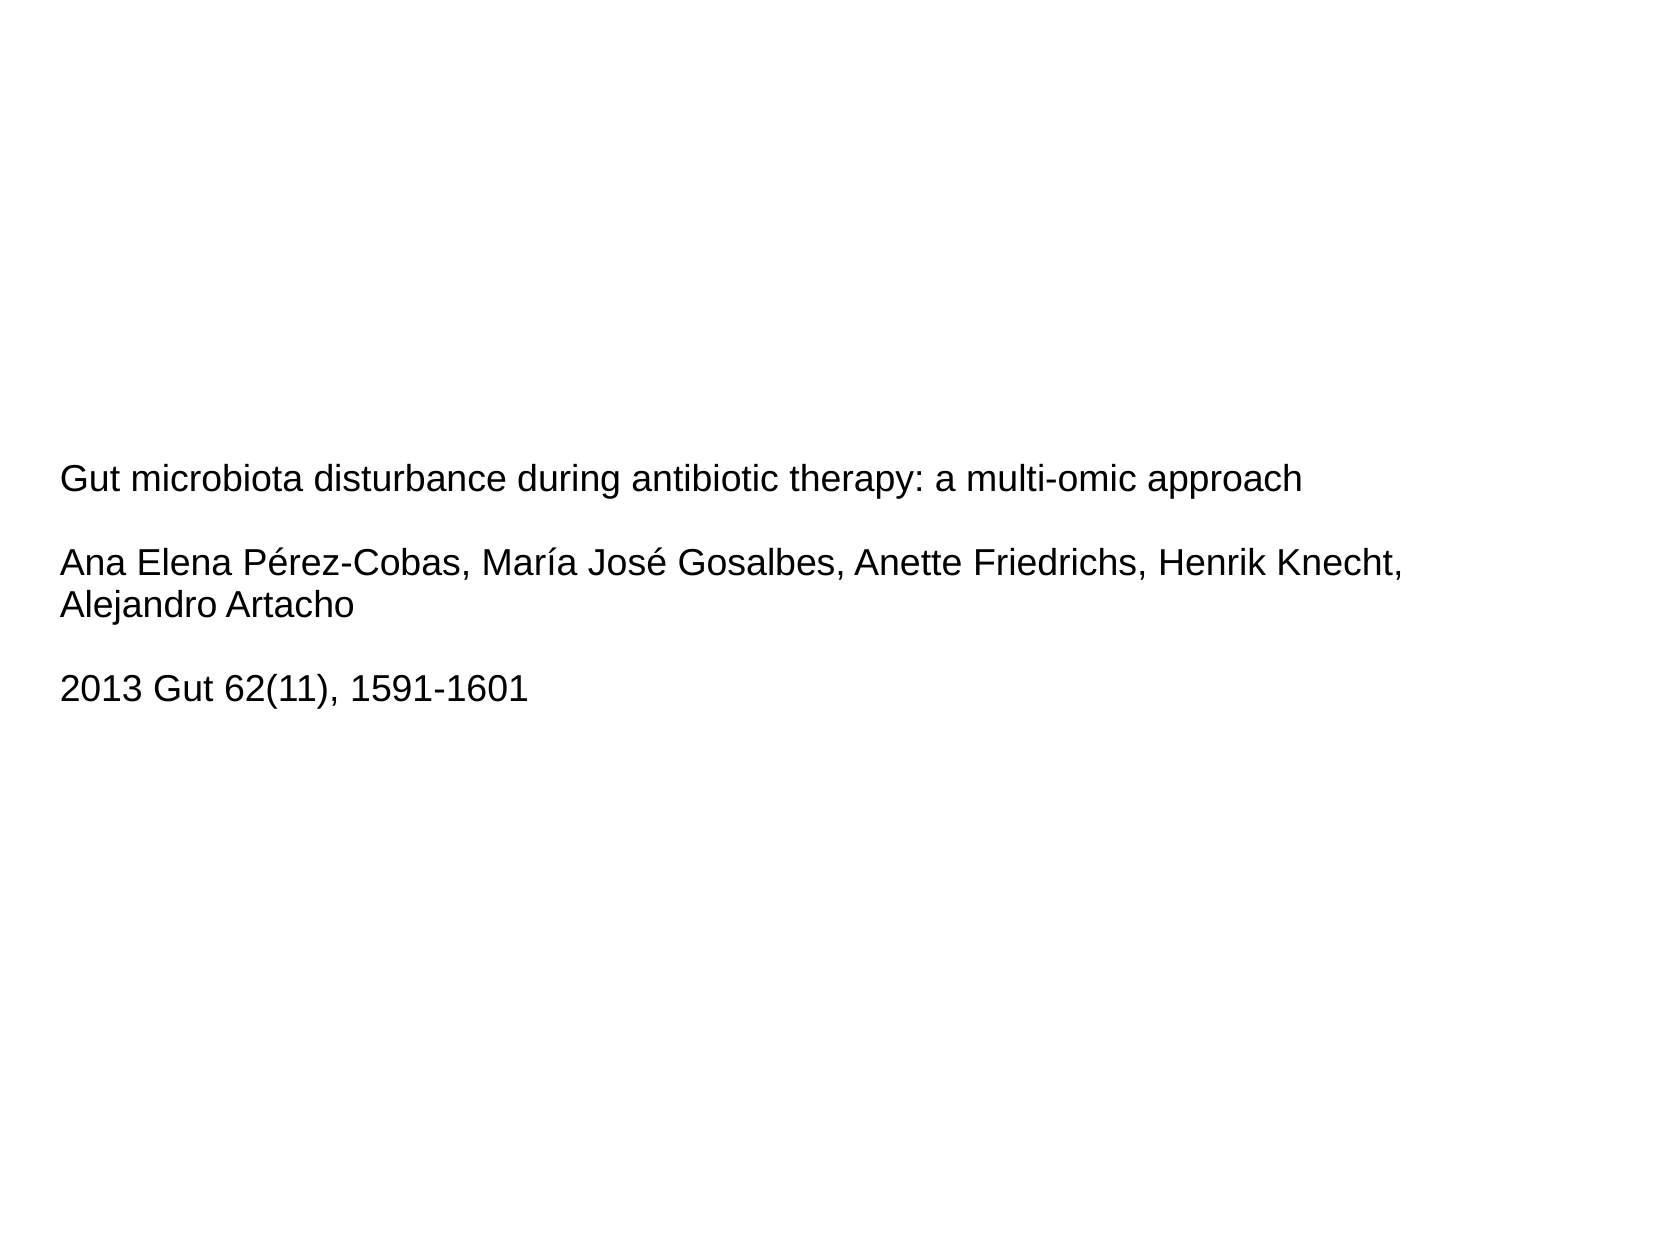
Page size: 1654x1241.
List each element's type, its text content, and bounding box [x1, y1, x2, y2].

text_box Gut microbiota disturbance during antibiotic therapy: a multi-omic approach Ana Elena Pérez-Cobas, María José Gosalbes, Anette Friedrichs, Henrik Knecht, Alejandro Artacho 2013 Gut 62(11), 1591-1601 [45, 450, 1453, 1071]
